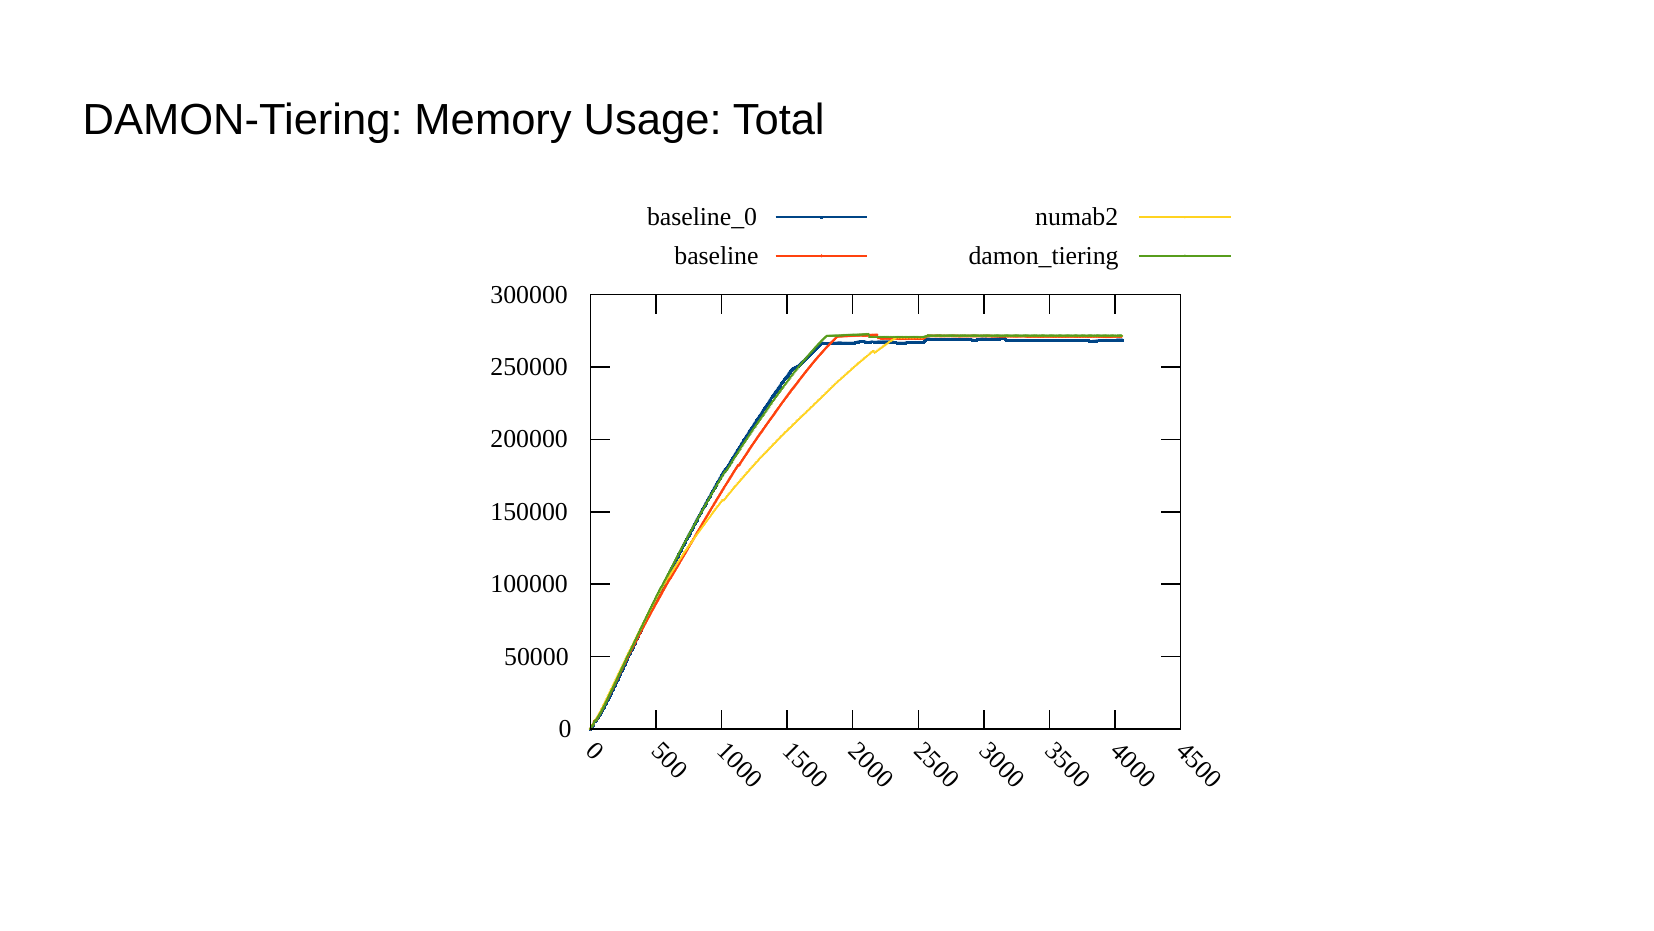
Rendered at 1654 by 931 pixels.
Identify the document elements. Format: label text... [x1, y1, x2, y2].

picture [417, 177, 1236, 833]
title DAMON-Tiering: Memory Usage: Total [82, 81, 1571, 157]
